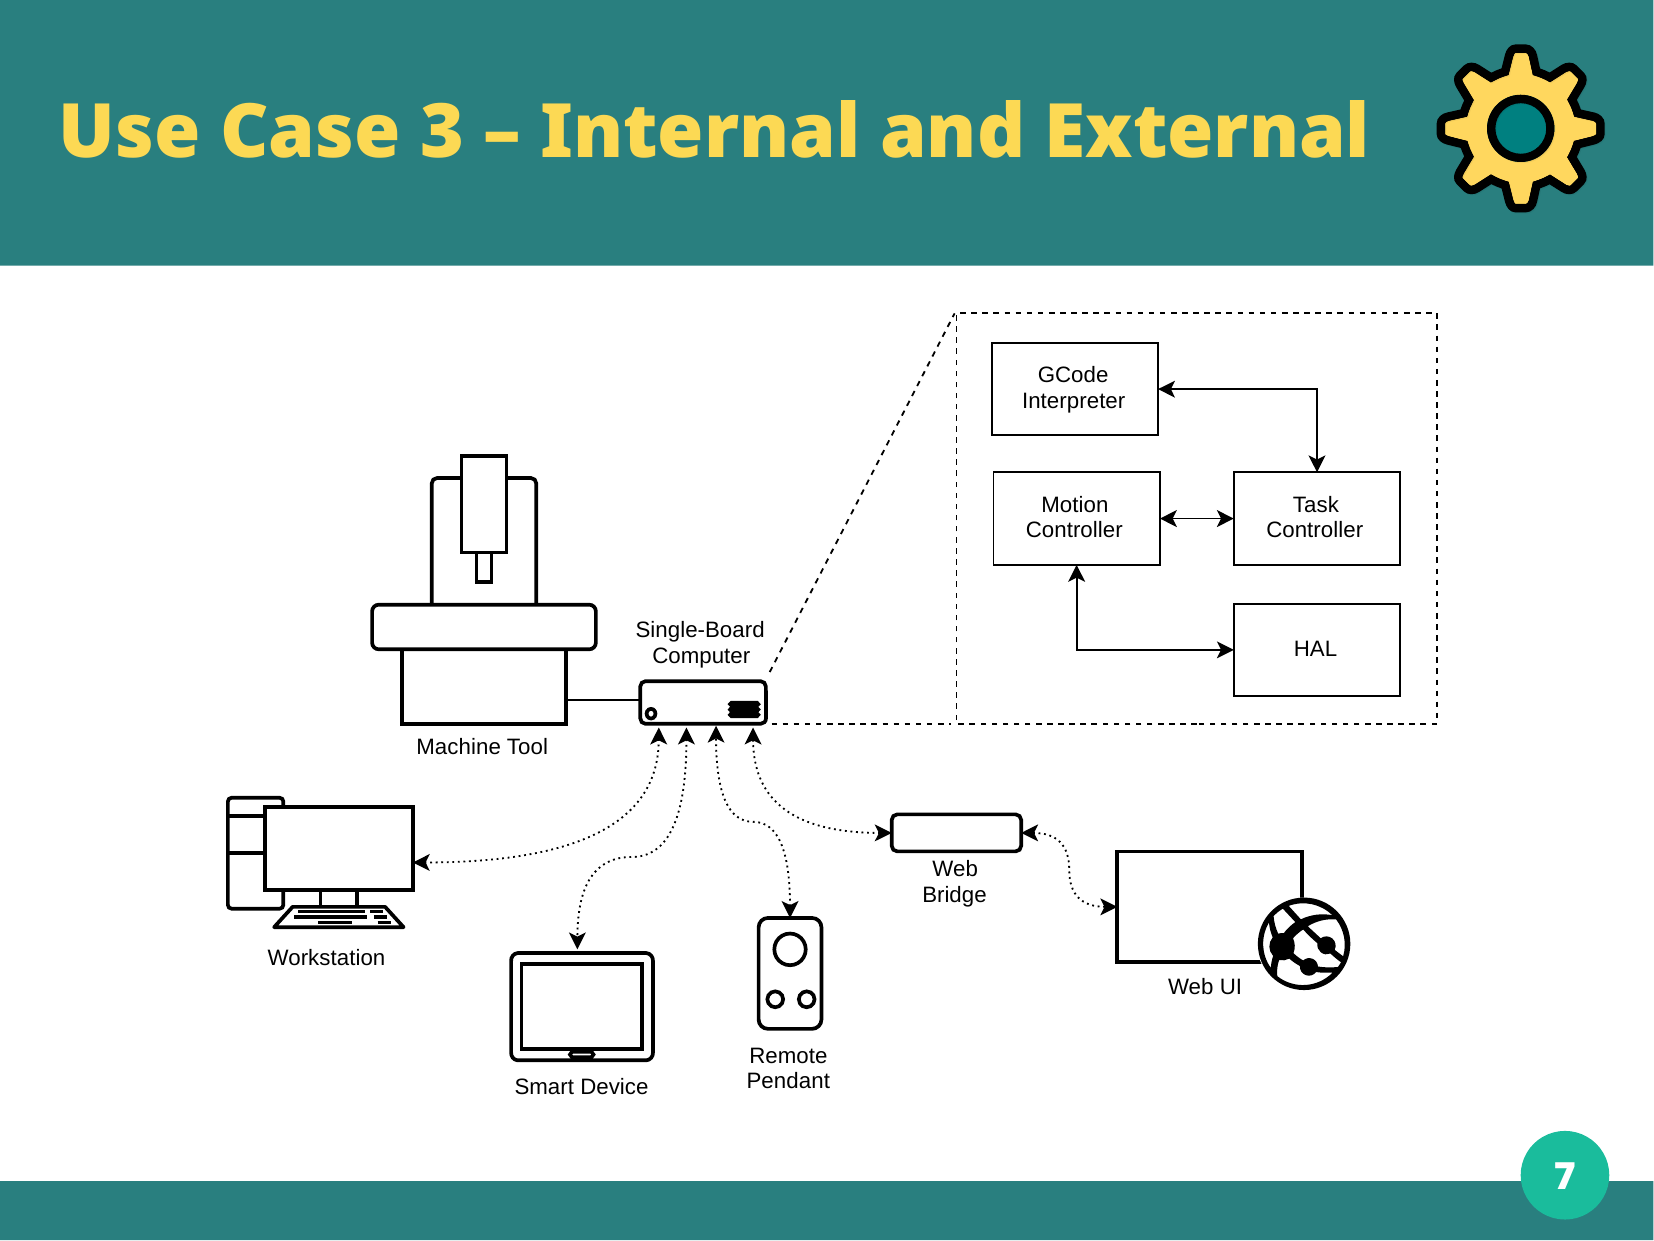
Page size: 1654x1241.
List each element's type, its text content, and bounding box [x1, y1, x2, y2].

title Use Case 3 – Internal and External [59, 49, 1595, 207]
picture [222, 309, 1441, 1111]
